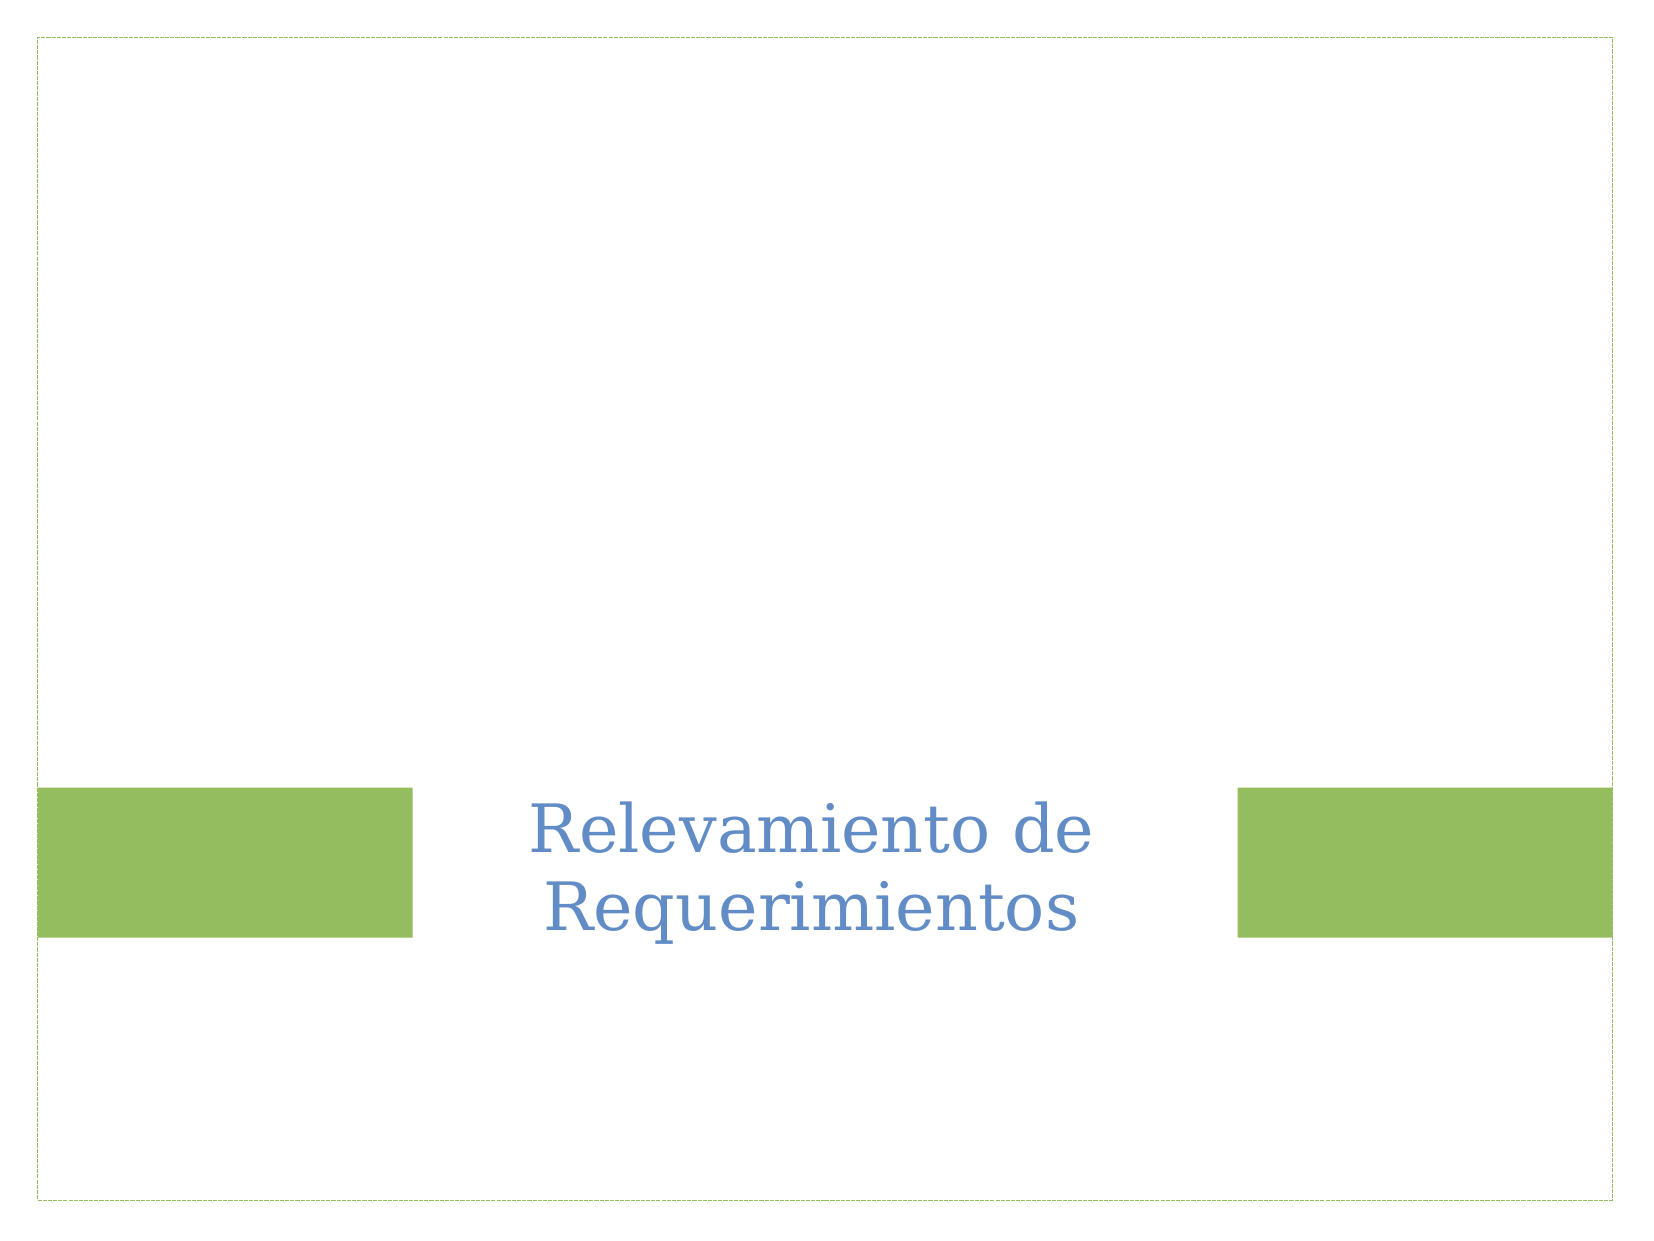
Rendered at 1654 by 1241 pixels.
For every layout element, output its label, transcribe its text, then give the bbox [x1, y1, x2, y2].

text_box [37, 787, 413, 938]
text_box Relevamiento de Requerimientos [492, 783, 1131, 954]
text_box [1237, 787, 1613, 938]
